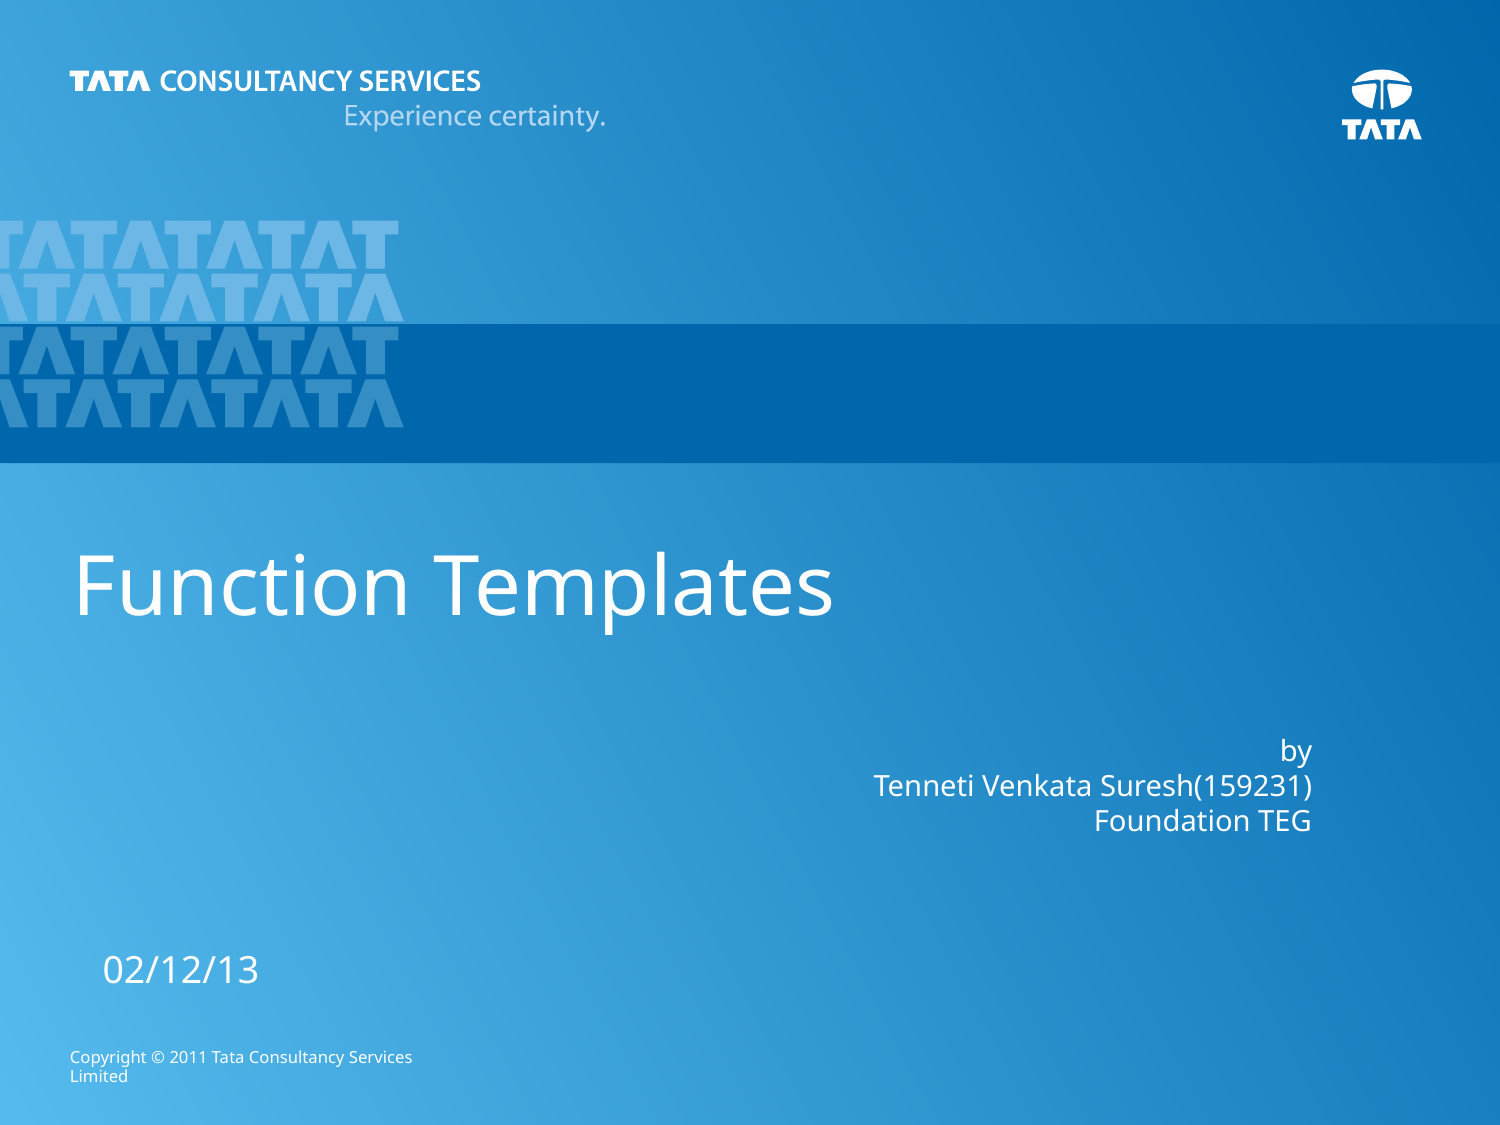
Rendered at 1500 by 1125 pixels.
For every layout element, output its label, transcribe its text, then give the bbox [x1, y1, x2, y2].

text_box 02/12/13 [102, 945, 260, 997]
subtitle by Tenneti Venkata Suresh(159231) Foundation TEG [50, 725, 1328, 851]
title Function Templates [58, 525, 1334, 625]
